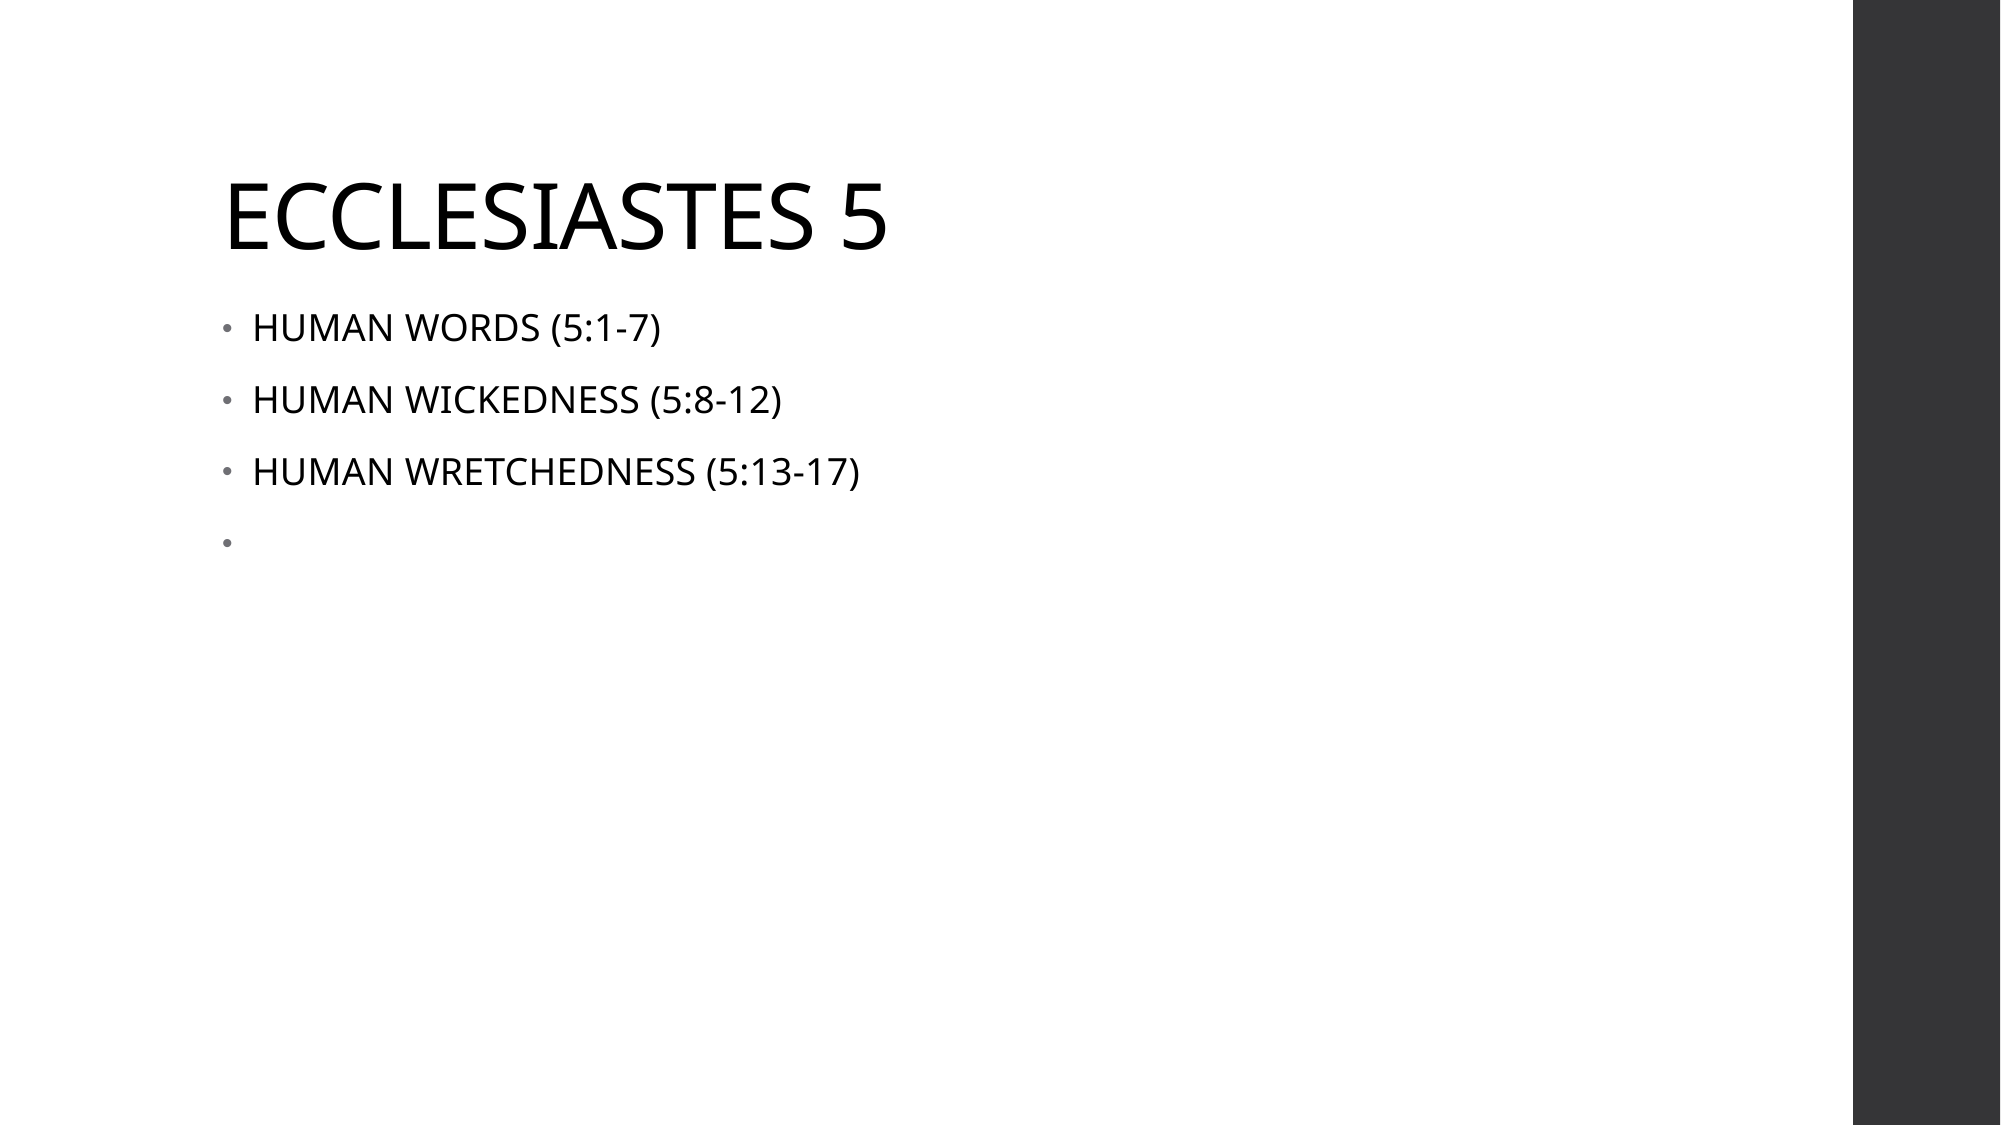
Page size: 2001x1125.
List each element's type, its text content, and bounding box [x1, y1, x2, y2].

list HUMAN WORDS (5:1-7) HUMAN WICKEDNESS (5:8-12) HUMAN WRETCHEDNESS (5:13-17) [206, 299, 1617, 1014]
title ECCLESIASTES 5 [206, 60, 1797, 278]
